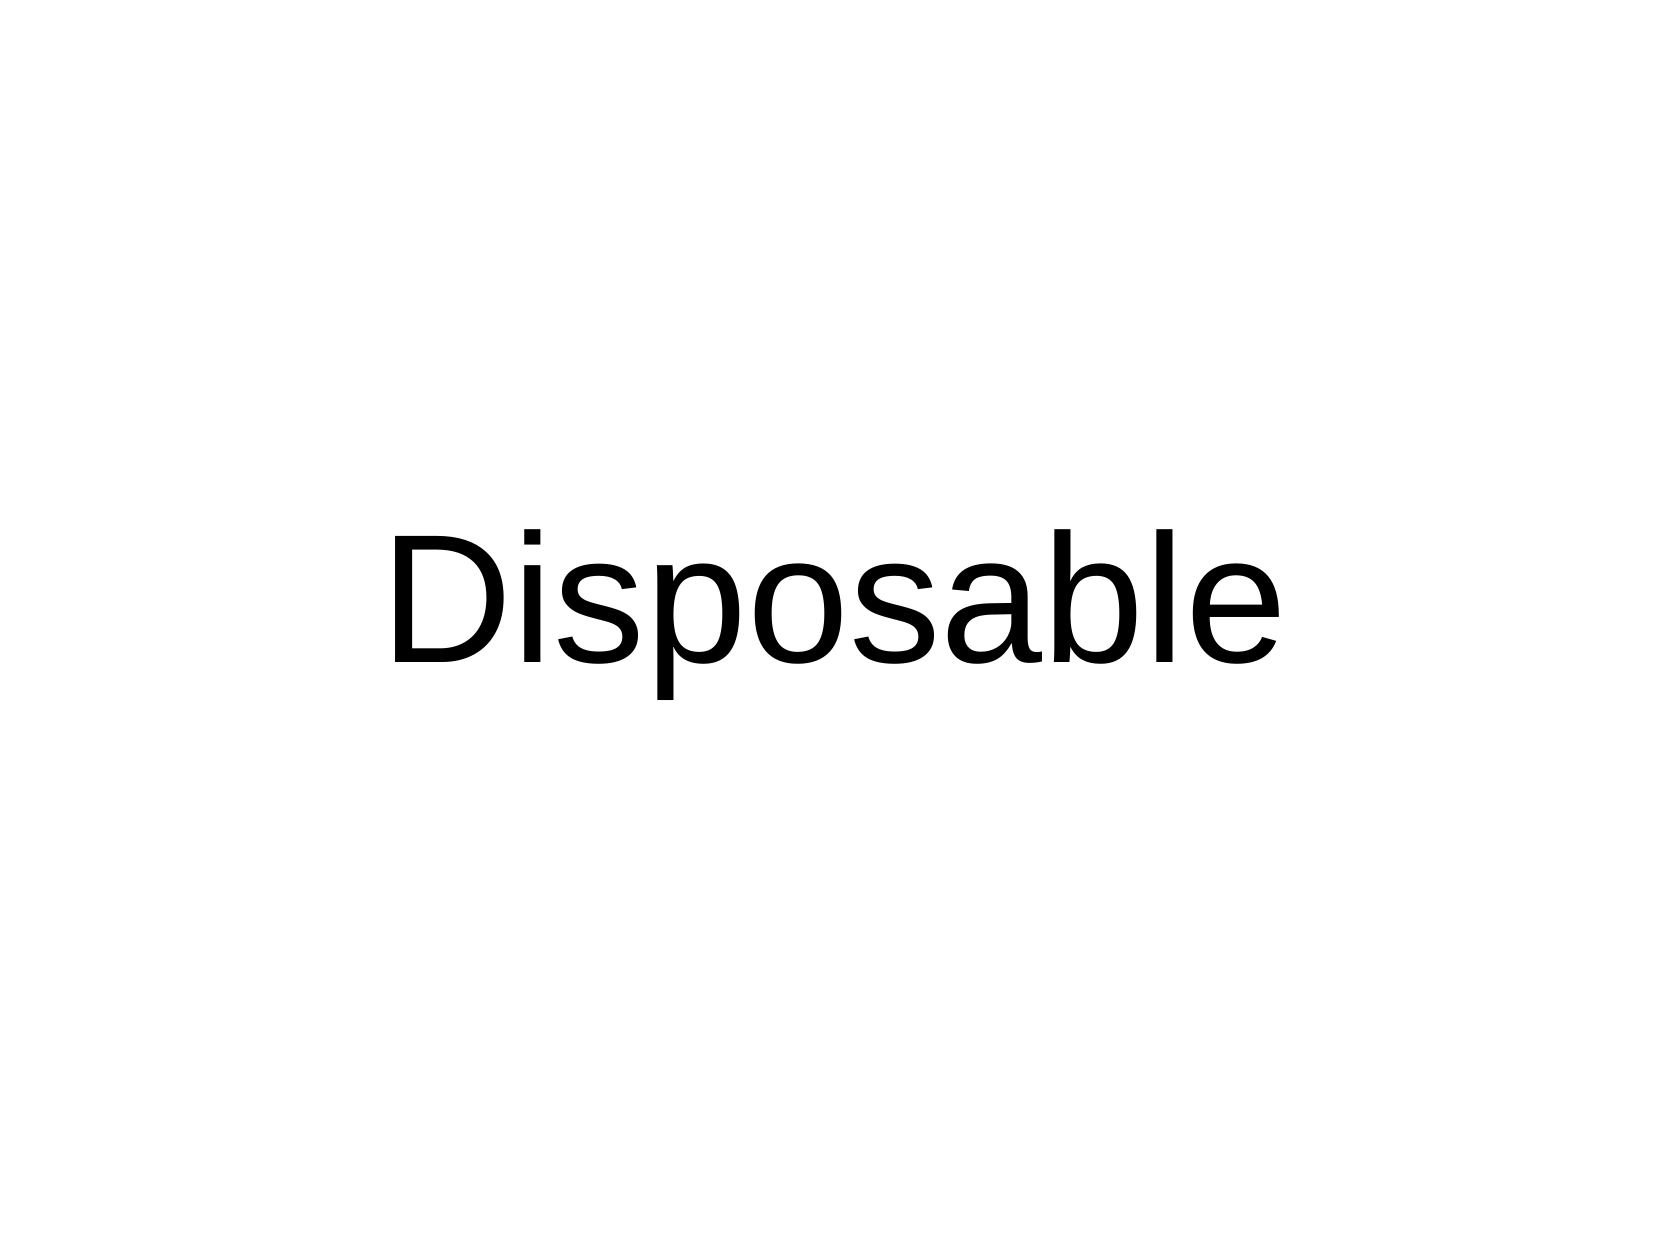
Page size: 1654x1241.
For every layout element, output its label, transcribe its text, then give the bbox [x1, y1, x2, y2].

text_box Disposable [366, 488, 1304, 709]
